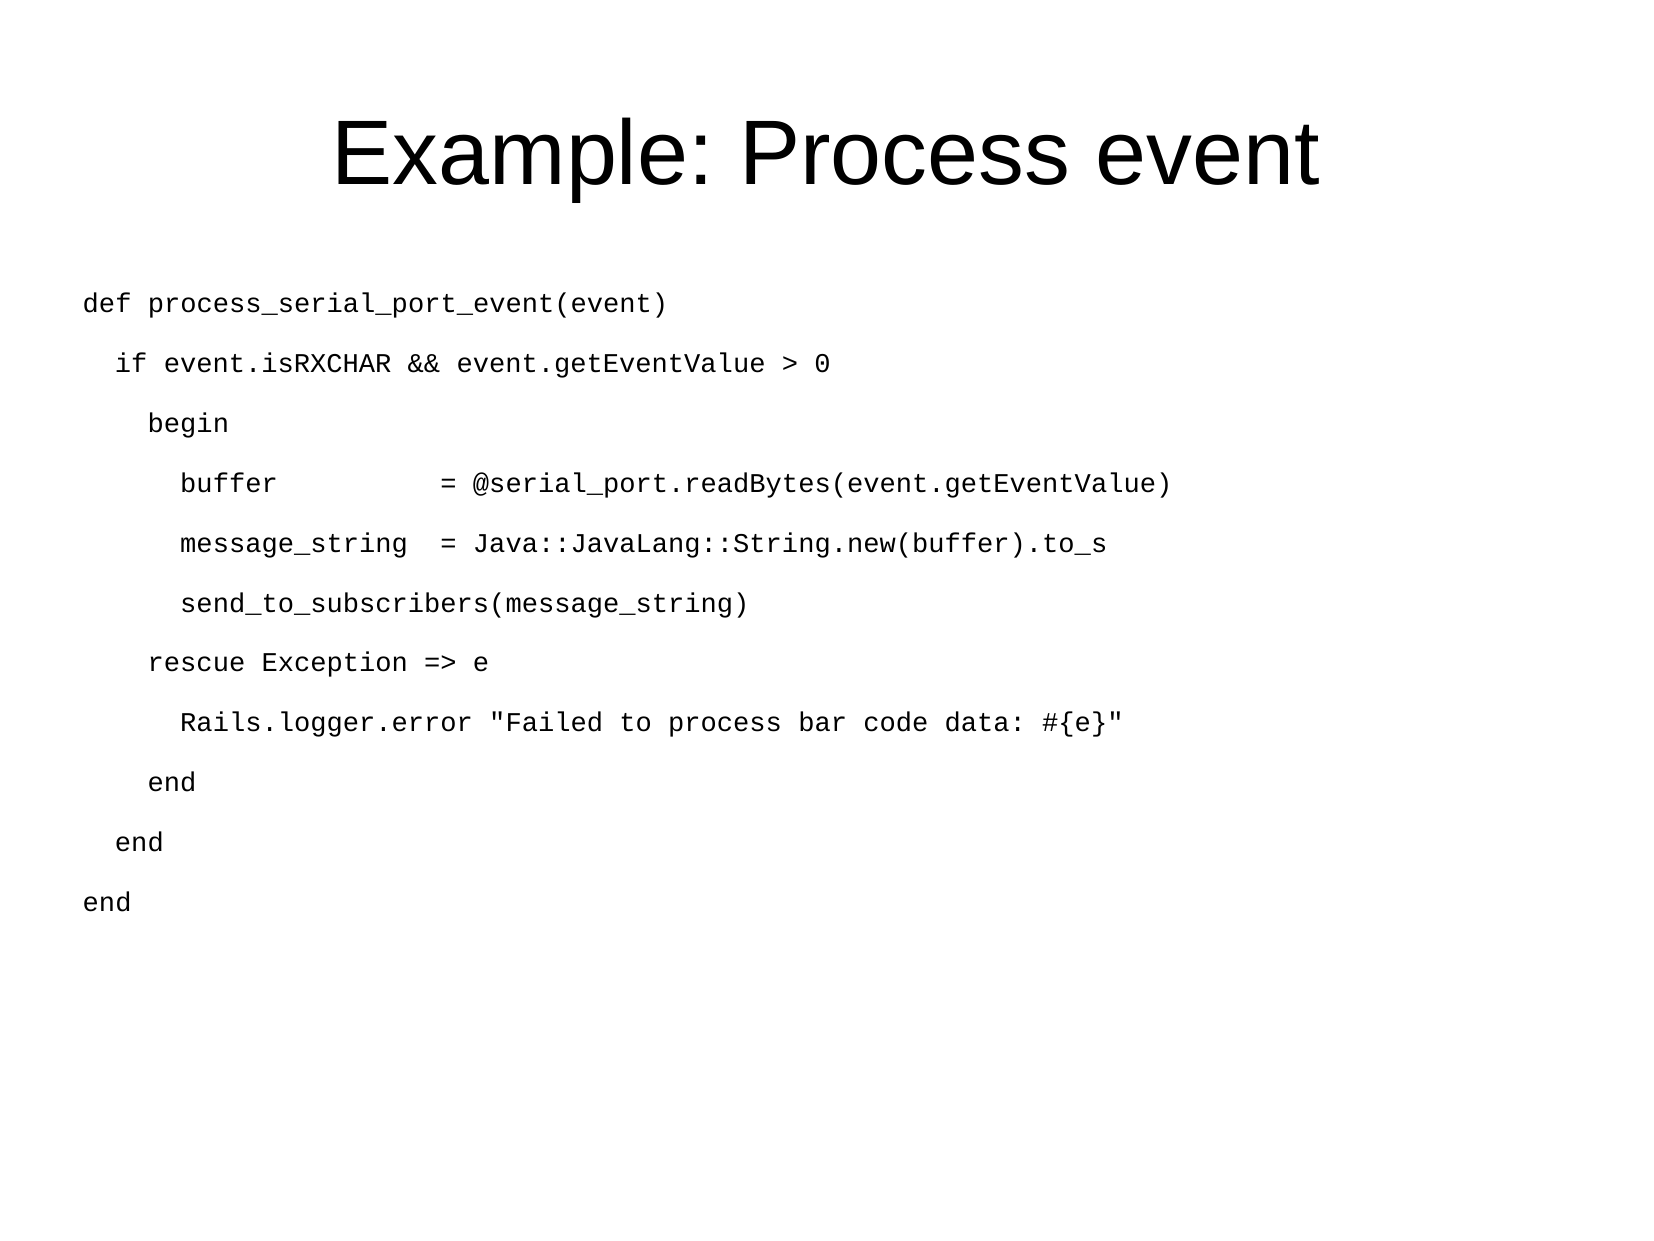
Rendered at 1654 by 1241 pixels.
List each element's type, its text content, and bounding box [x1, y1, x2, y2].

title Example: Process event [82, 49, 1571, 257]
list def process_serial_port_event(event) if event.isRXCHAR && event.getEventValue > 0 begin buffer = @serial_port.readBytes(event.getEventValue) message_string = Java::JavaLang::String.new(buffer).to_s send_to_subscribers(message_string) rescue Exception => e Rails.logger.error "Failed to process bar code data: #{e}" end end end [82, 290, 1571, 1010]
